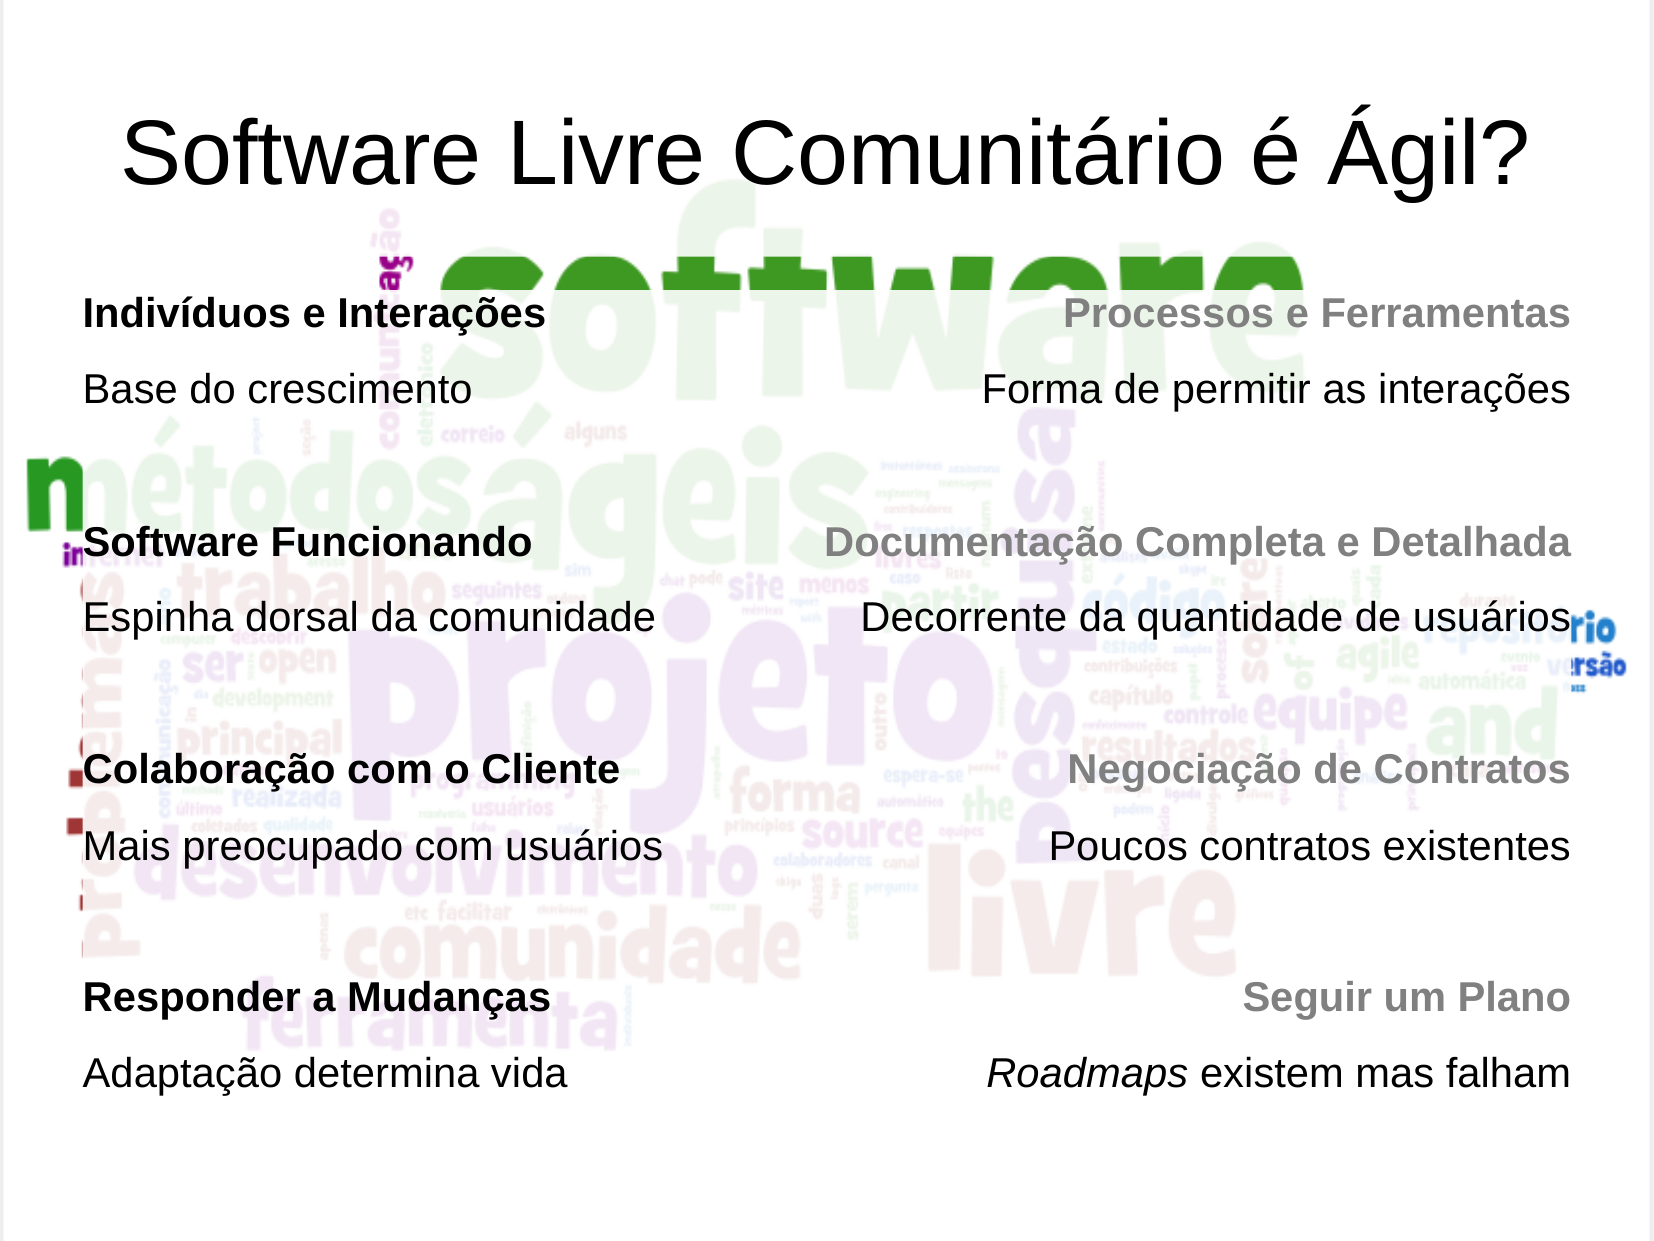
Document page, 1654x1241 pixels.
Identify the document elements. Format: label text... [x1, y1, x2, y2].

list Processos e Ferramentas Forma de permitir as interações Documentação Completa e Detalhada Decorrente da quantidade de usuários Negociação de Contratos Poucos contratos existentes Seguir um Plano Roadmaps existem mas falham [797, 290, 1572, 1114]
picture [0, 0, 1654, 1241]
list Indivíduos e Interações Base do crescimento Software Funcionando Espinha dorsal da comunidade Colaboração com o Cliente Mais preocupado com usuários Responder a Mudanças Adaptação determina vida [82, 290, 797, 1114]
title Software Livre Comunitário é Ágil? [82, 49, 1571, 257]
